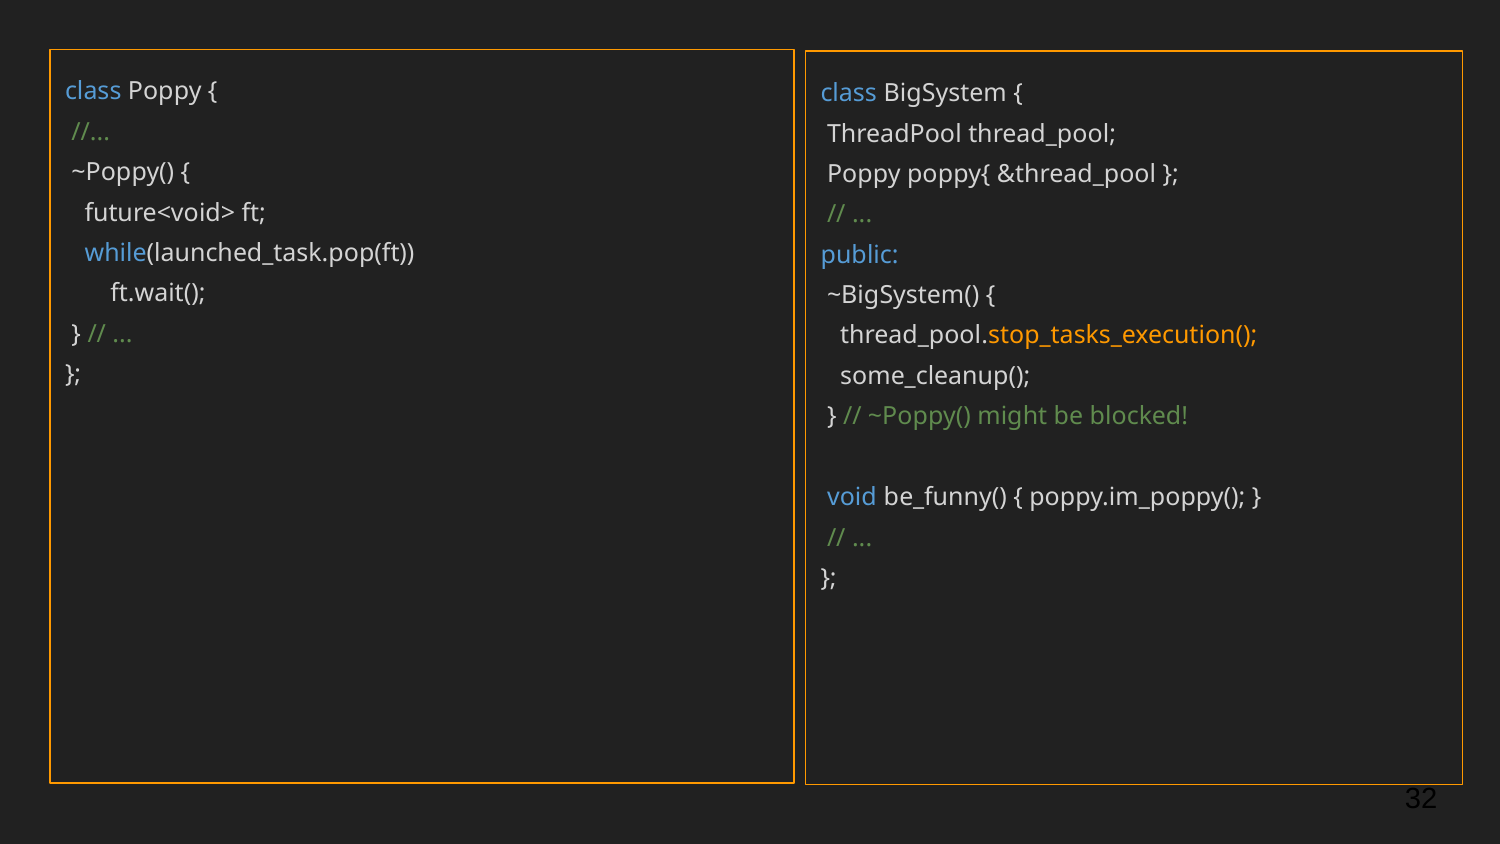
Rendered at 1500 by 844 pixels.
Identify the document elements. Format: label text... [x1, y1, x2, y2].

slide_number <number> [1389, 764, 1480, 830]
list class BigSystem { ThreadPool thread_pool; Poppy poppy{ &thread_pool }; // ... public: ~BigSystem() { thread_pool.stop_tasks_execution(); some_cleanup(); } // ~Poppy() might be blocked! void be_funny() { poppy.im_poppy(); } // ... }; [805, 51, 1463, 785]
list class Poppy { //... ~Poppy() { future<void> ft; while(launched_task.pop(ft)) ft.wait(); } // ... }; [50, 49, 794, 783]
